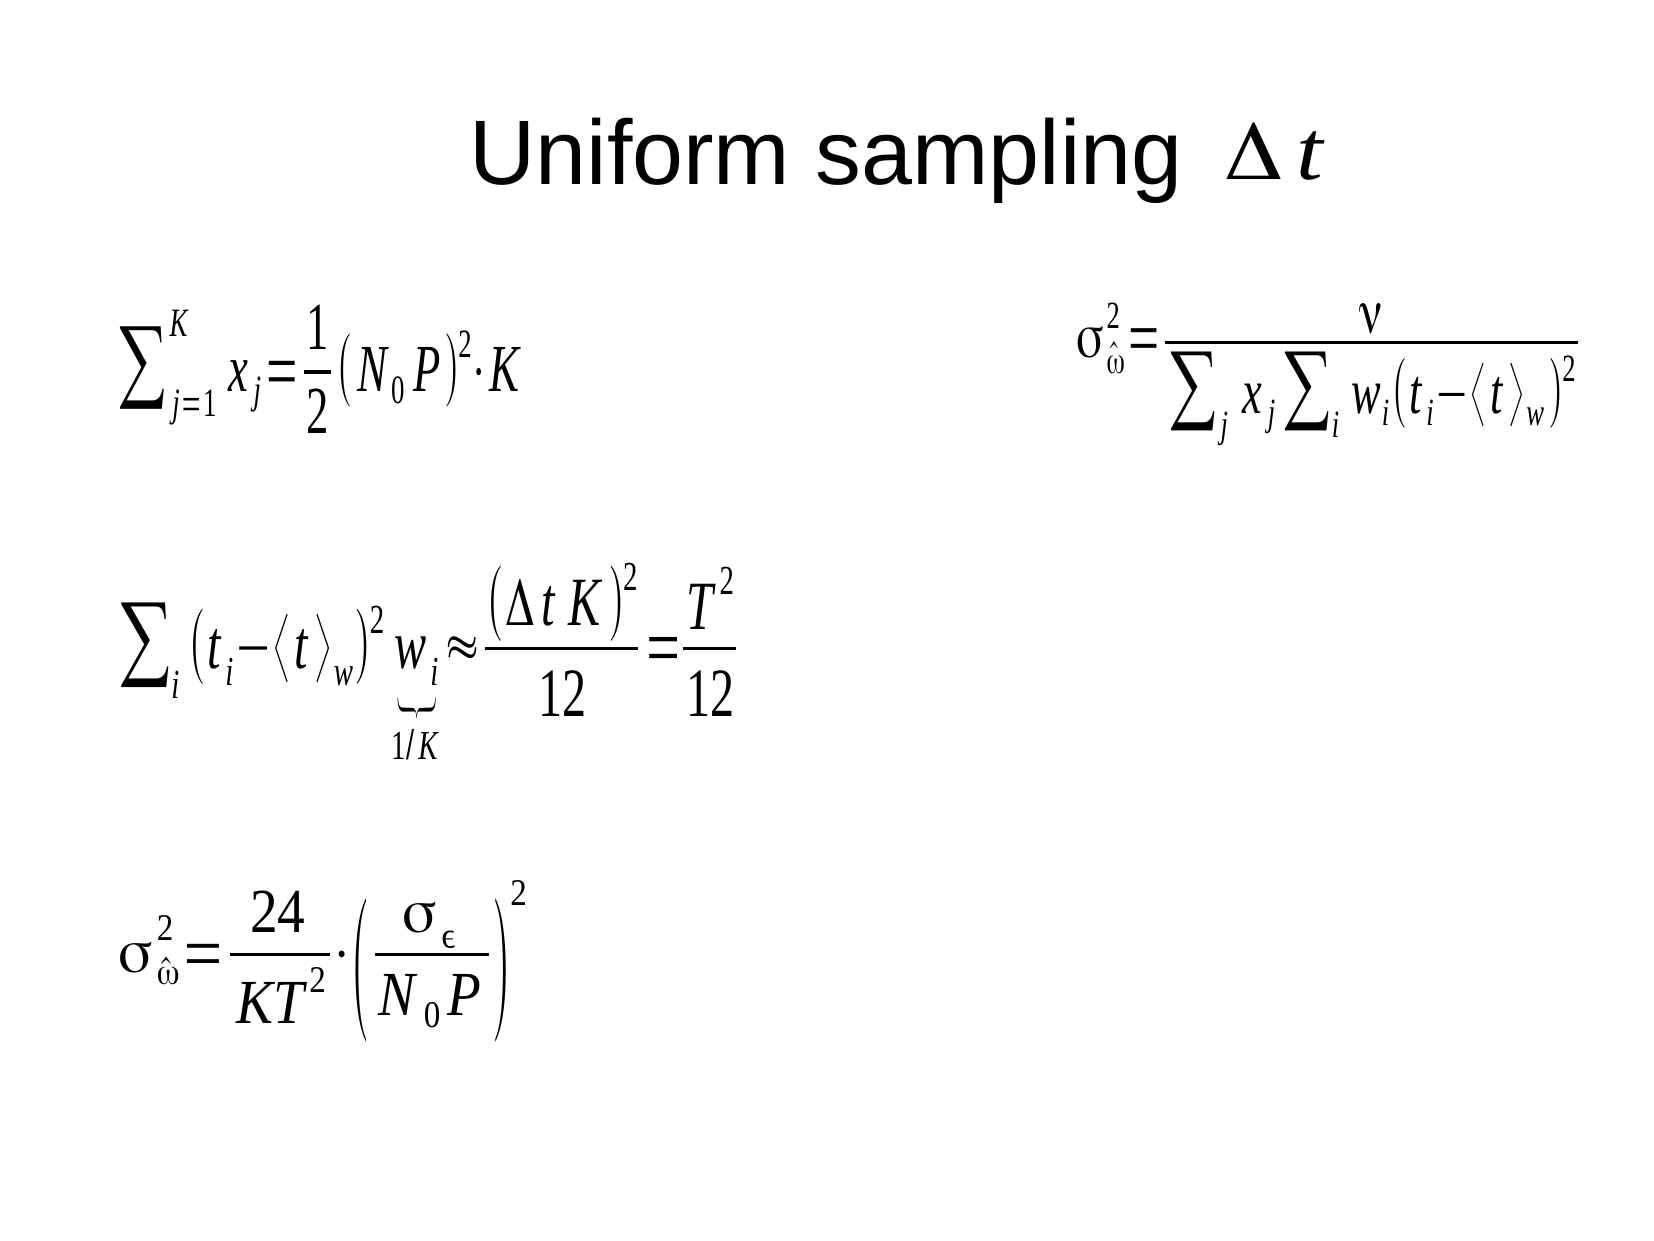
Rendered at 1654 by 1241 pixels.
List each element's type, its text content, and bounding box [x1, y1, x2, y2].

chart [105, 551, 752, 770]
chart [105, 870, 541, 1045]
title Uniform sampling [82, 49, 1571, 257]
chart [1200, 105, 1356, 200]
chart [1065, 292, 1591, 448]
chart [105, 290, 534, 451]
